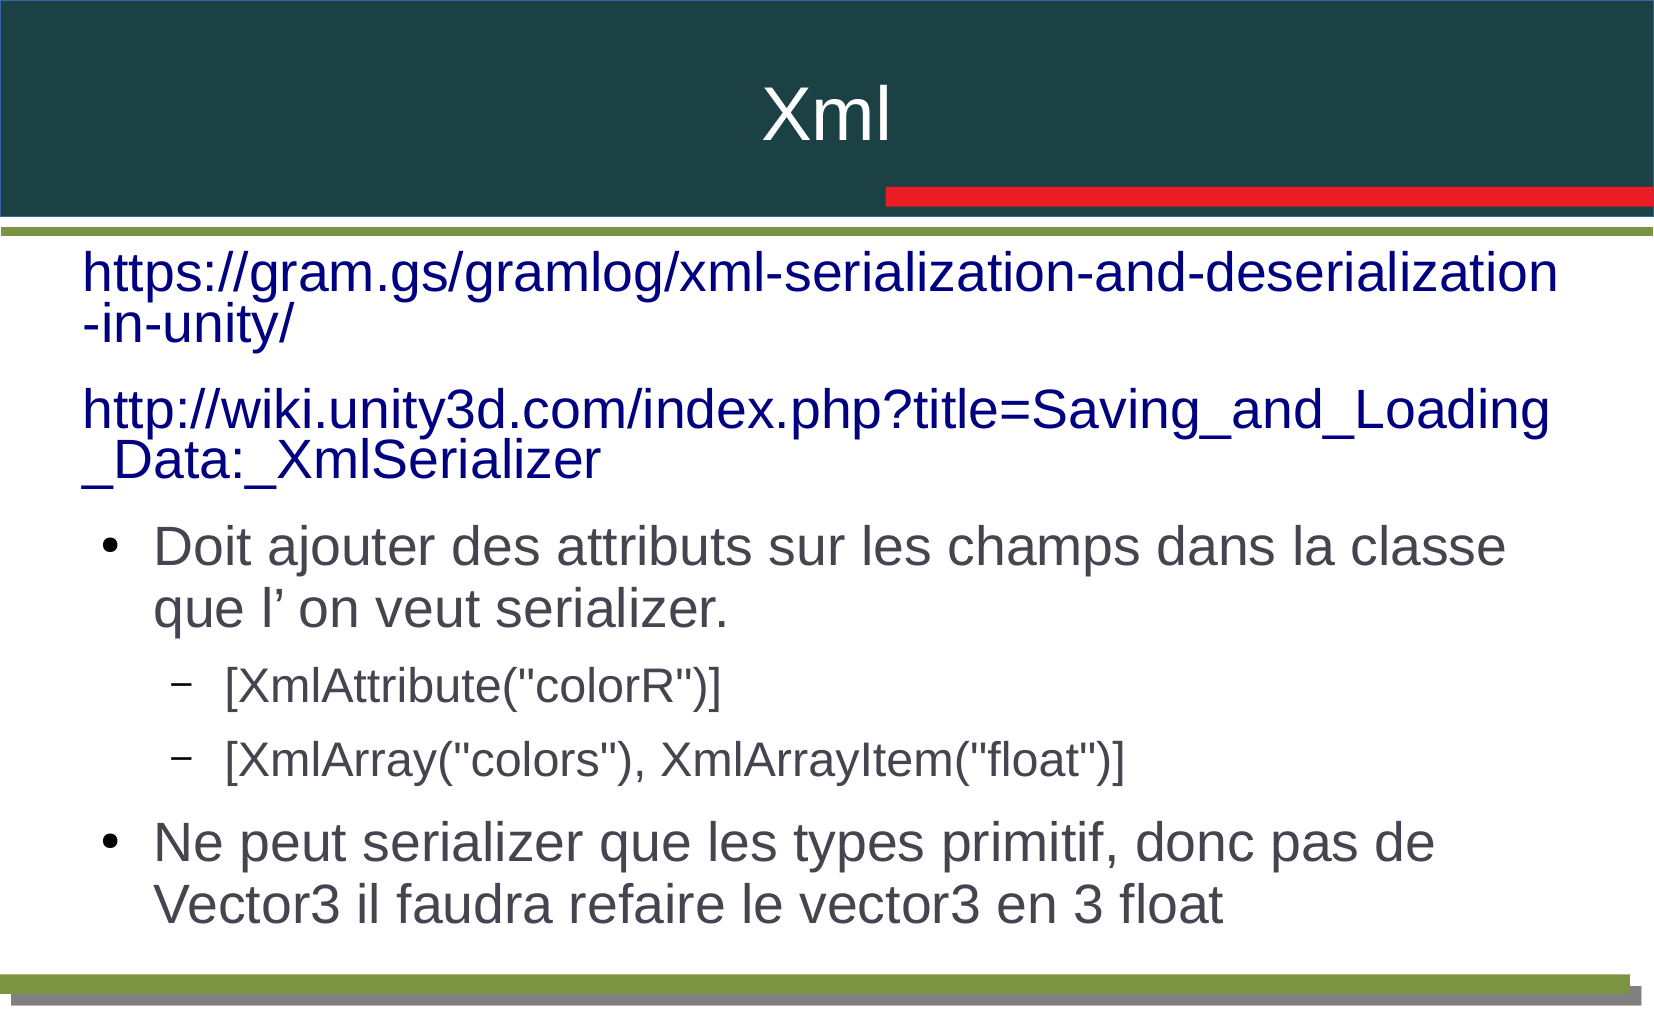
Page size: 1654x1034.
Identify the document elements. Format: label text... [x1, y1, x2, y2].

list https://gram.gs/gramlog/xml-serialization-and-deserialization-in-unity/ http://wiki.unity3d.com/index.php?title=Saving_and_Loading_Data:_XmlSerializer Doit ajouter des attributs sur les champs dans la classe que l’ on veut serializer. [XmlAttribute("colorR")] [XmlArray("colors"), XmlArrayItem("float")] Ne peut serializer que les types primitif, donc pas de Vector3 il faudra refaire le vector3 en 3 float [82, 241, 1571, 955]
title Xml [82, 40, 1571, 187]
